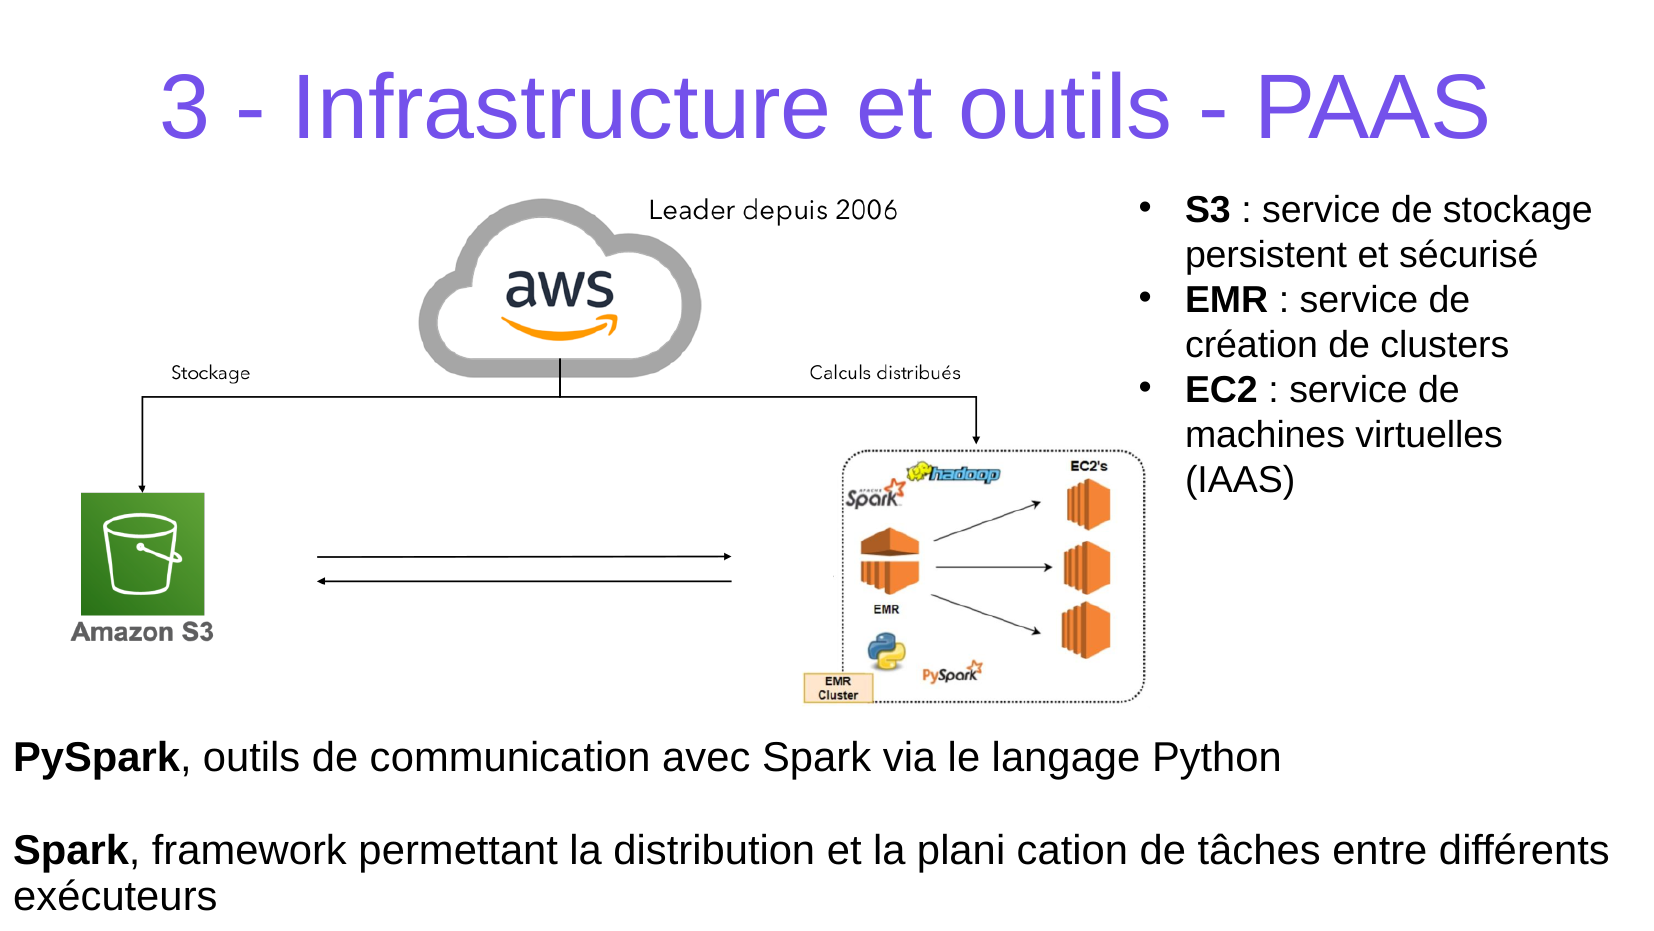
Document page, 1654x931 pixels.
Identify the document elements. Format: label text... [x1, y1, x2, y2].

text_box PySpark, outils de communication avec Spark via le langage Python Spark, framework permettant la distribution et la plani cation de tâches entre différents exécuteurs [0, 726, 1649, 928]
title 3 - Infrastructure et outils - PAAS [82, 37, 1571, 178]
text_box S3 : service de stockage persistent et sécurisé EMR : service de création de clusters EC2 : service de machines virtuelles (IAAS) [1123, 177, 1625, 508]
picture [5, 183, 1175, 726]
